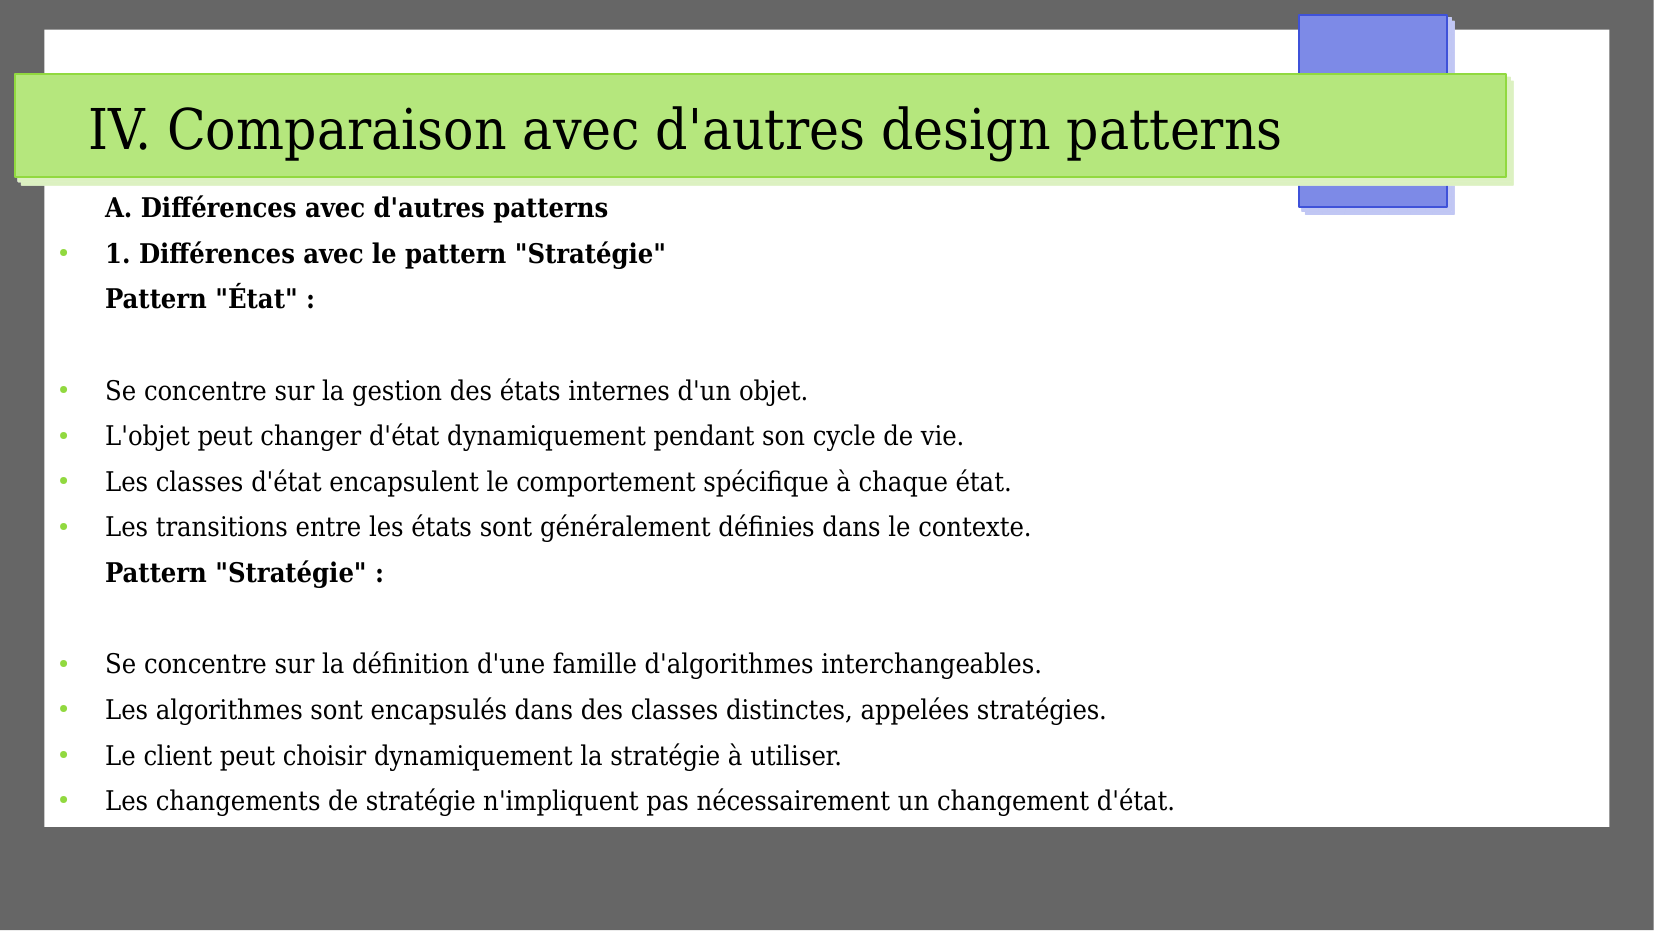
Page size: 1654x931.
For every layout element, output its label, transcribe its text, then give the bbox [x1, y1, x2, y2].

title IV. Comparaison avec d'autres design patterns [88, 16, 1506, 178]
list A. Différences avec d'autres patterns 1. Différences avec le pattern "Stratégie" Pattern "État" : Se concentre sur la gestion des états internes d'un objet. L'objet peut changer d'état dynamiquement pendant son cycle de vie. Les classes d'état encapsulent le comportement spécifique à chaque état. Les transitions entre les états sont généralement définies dans le contexte. Pattern "Stratégie" : Se concentre sur la définition d'une famille d'algorithmes interchangeables. Les algorithmes sont encapsulés dans des classes distinctes, appelées stratégies. Le client peut choisir dynamiquement la stratégie à utiliser. Les changements de stratégie n'impliquent pas nécessairement un changement d'état. [59, 191, 1565, 827]
